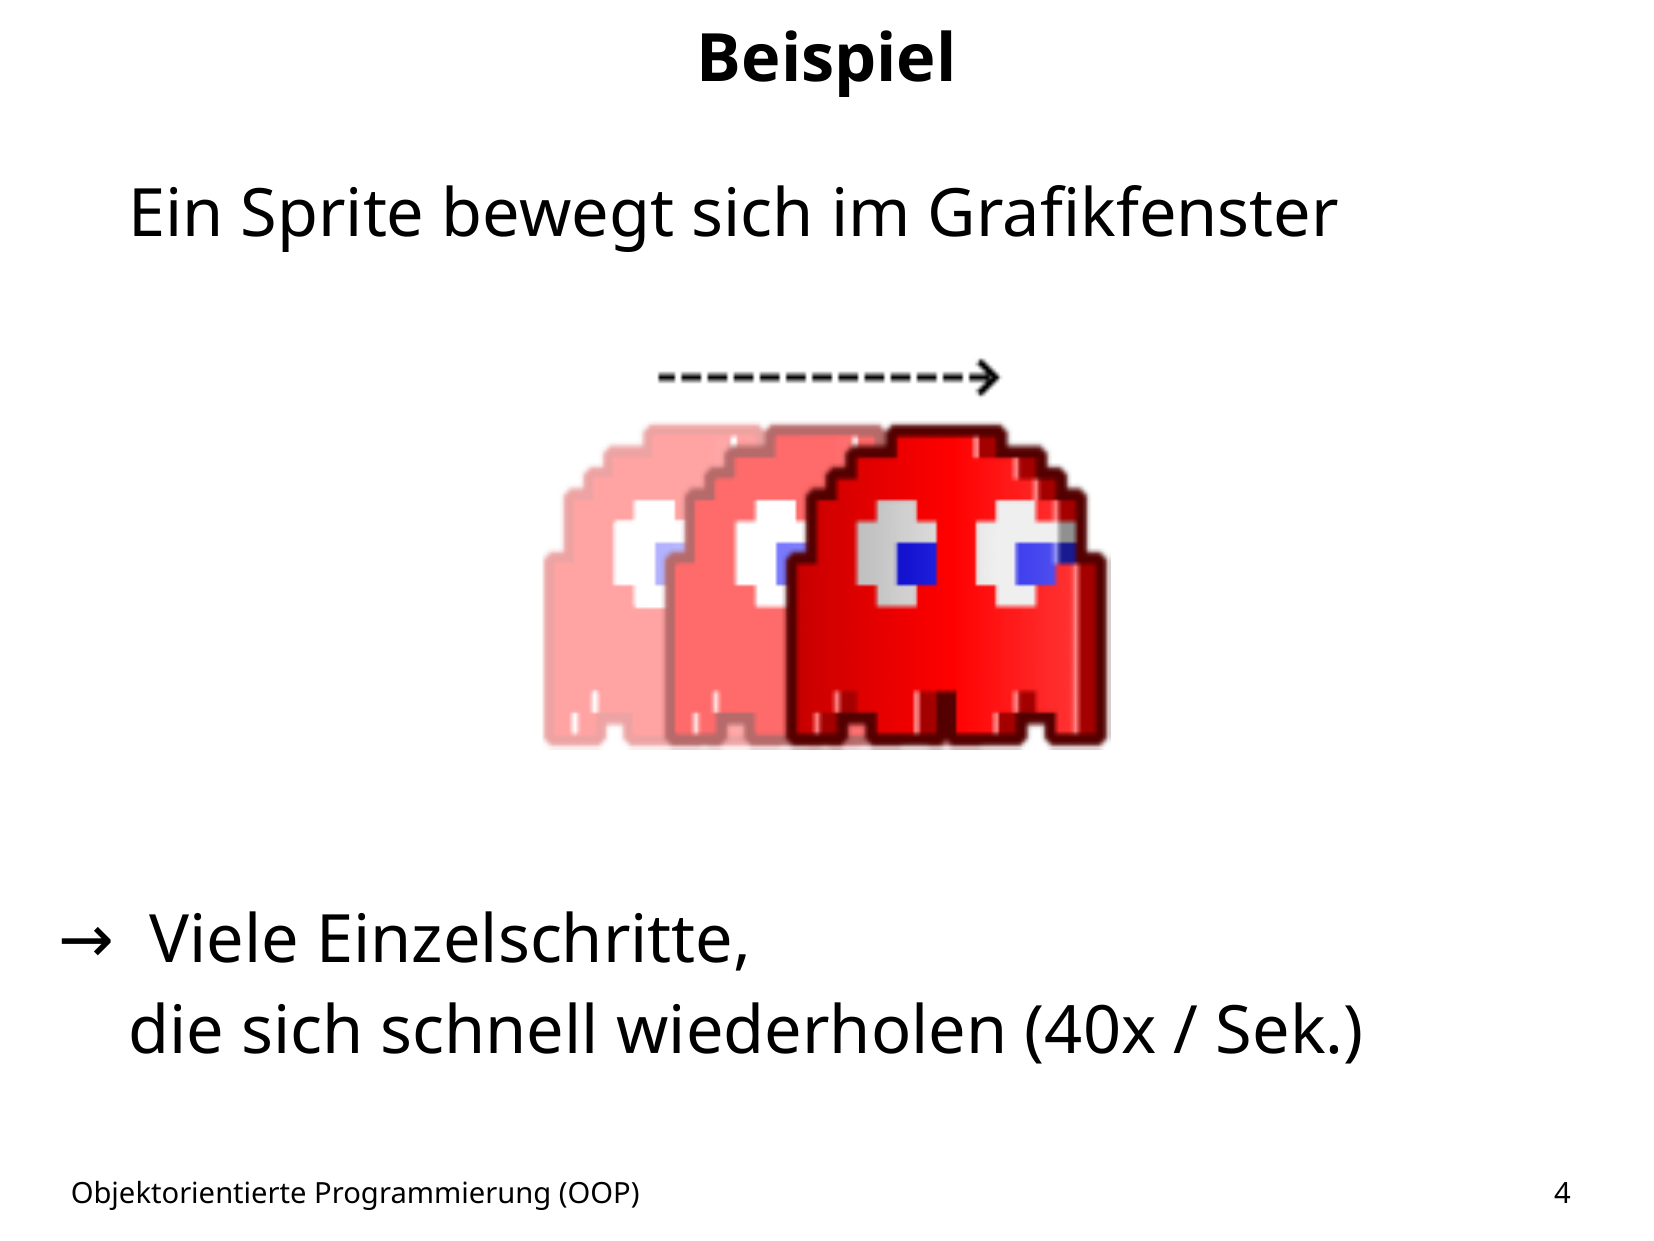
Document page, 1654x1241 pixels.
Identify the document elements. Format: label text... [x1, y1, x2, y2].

picture [542, 354, 1111, 750]
title Beispiel [0, 5, 1654, 107]
list Ein Sprite bewegt sich im Grafikfenster → Viele Einzelschritte, die sich schnell wiederholen (40x / Sek.) [59, 165, 1630, 1146]
